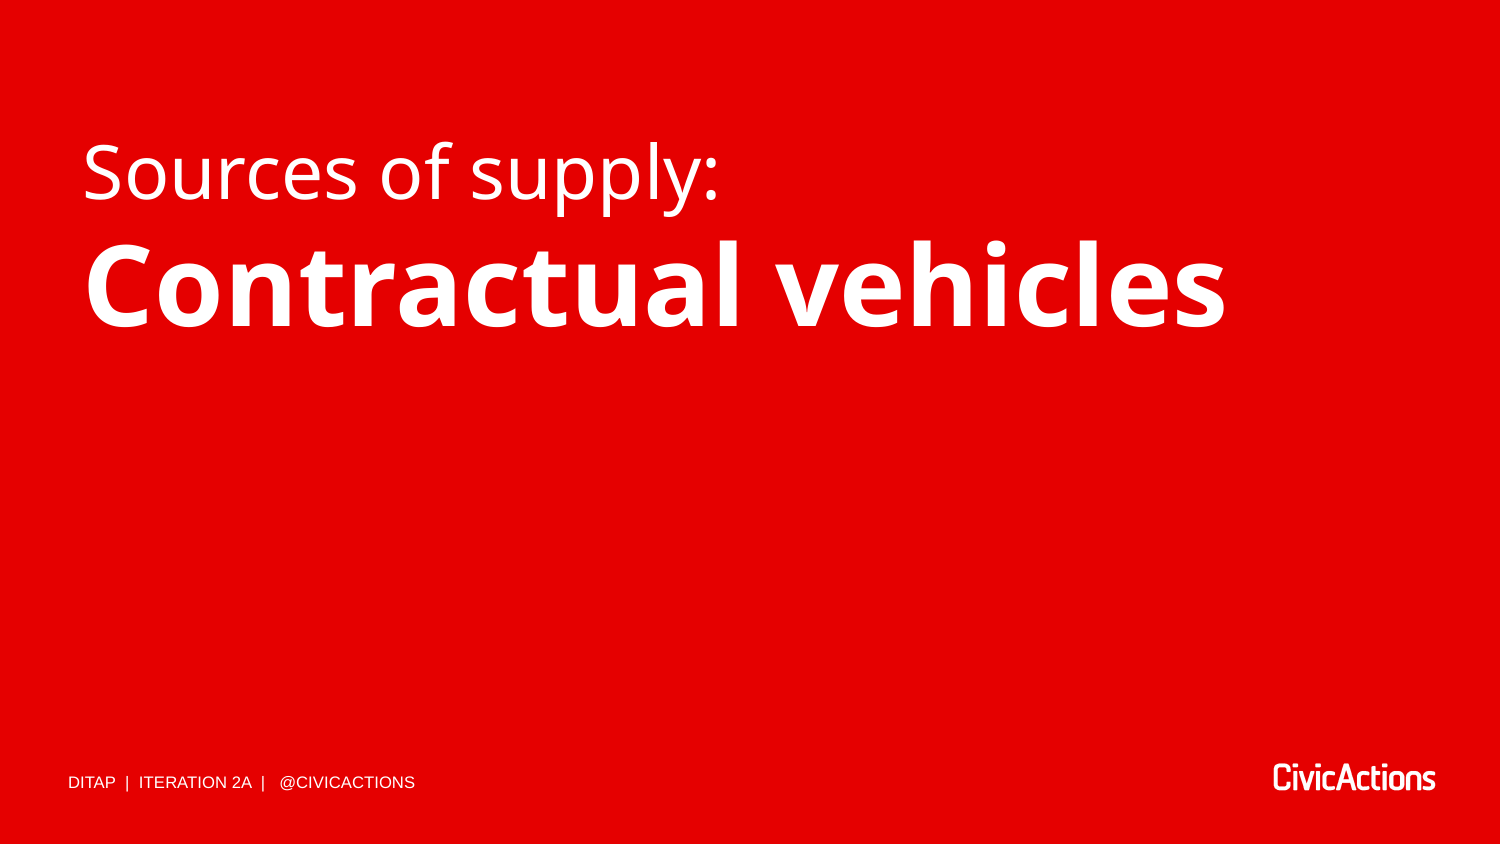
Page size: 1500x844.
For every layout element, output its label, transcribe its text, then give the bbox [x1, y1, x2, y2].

title Sources of supply: Contractual vehicles [73, 114, 1354, 470]
picture [1271, 758, 1438, 795]
